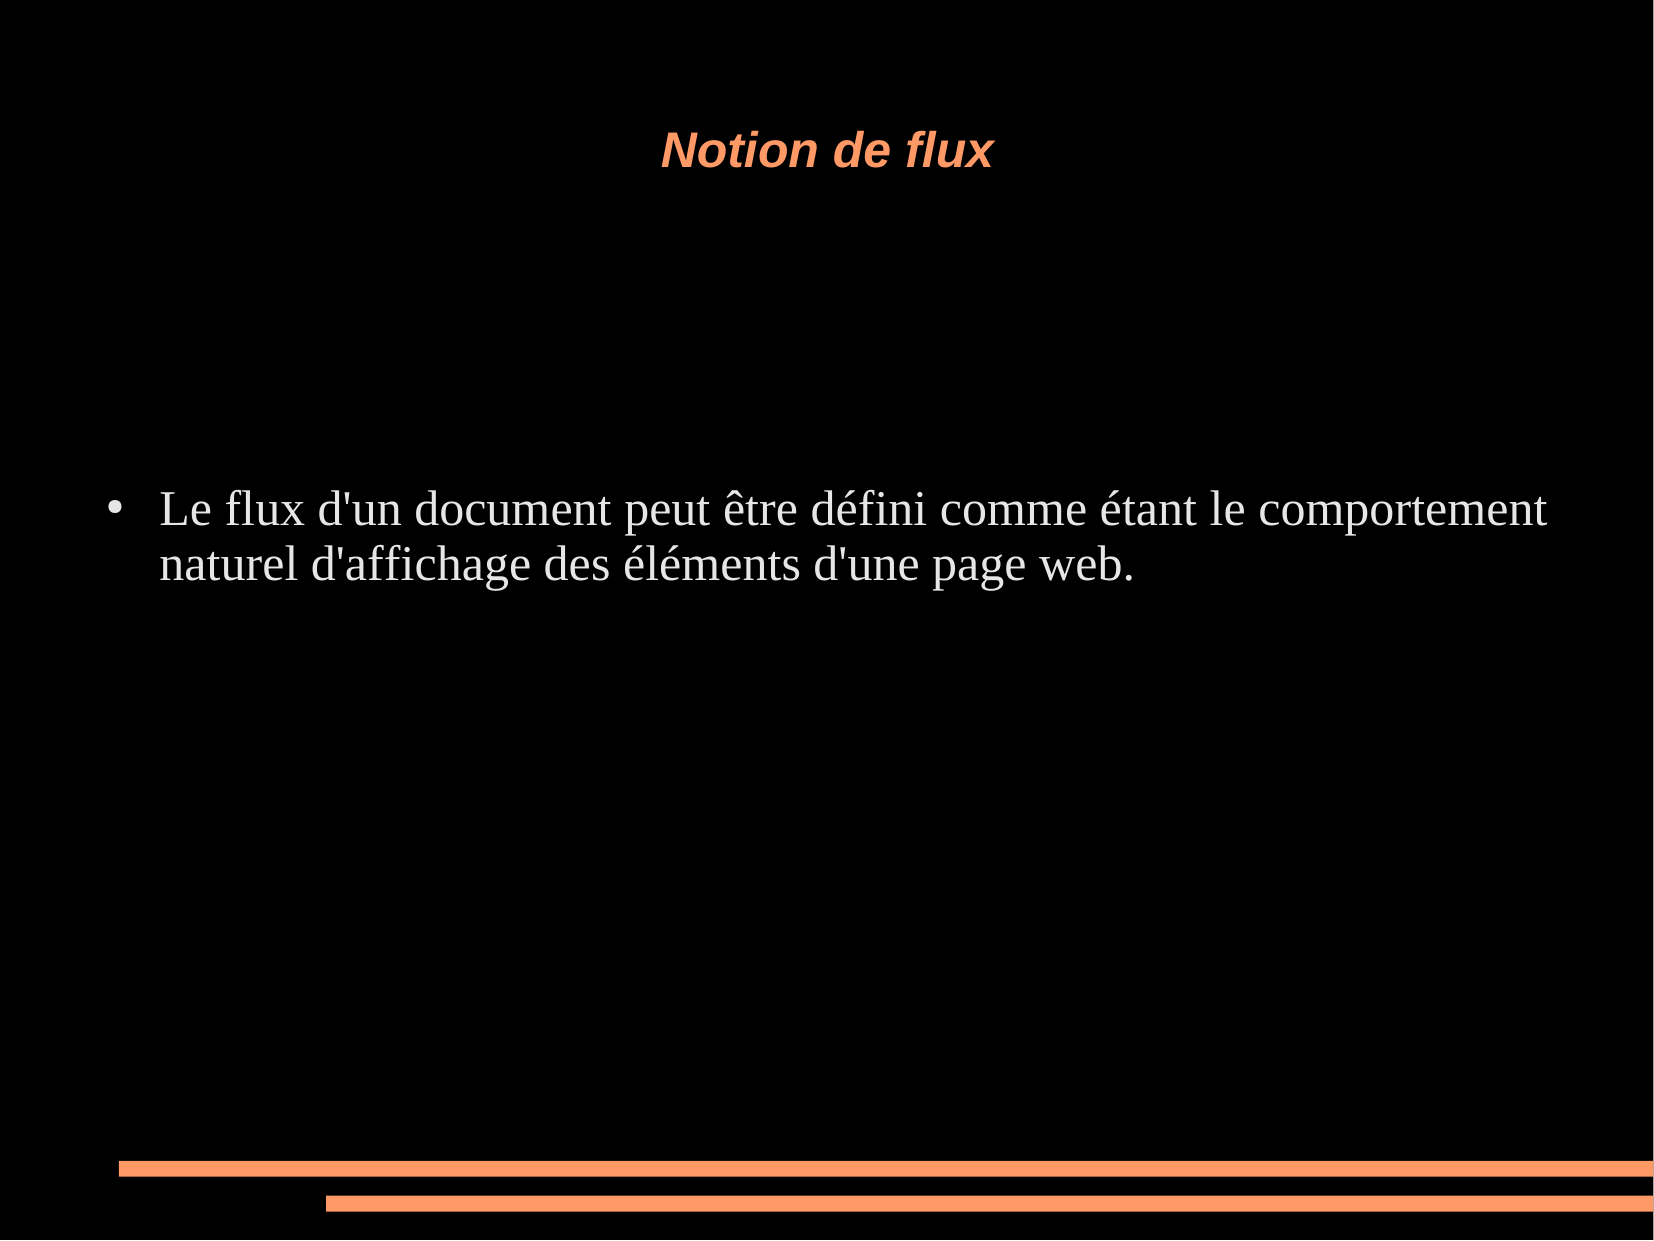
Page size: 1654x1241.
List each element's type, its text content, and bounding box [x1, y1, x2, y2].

title Notion de flux [121, 46, 1534, 254]
list Le flux d'un document peut être défini comme étant le comportement naturel d'affichage des éléments d'une page web. [88, 480, 1577, 1241]
